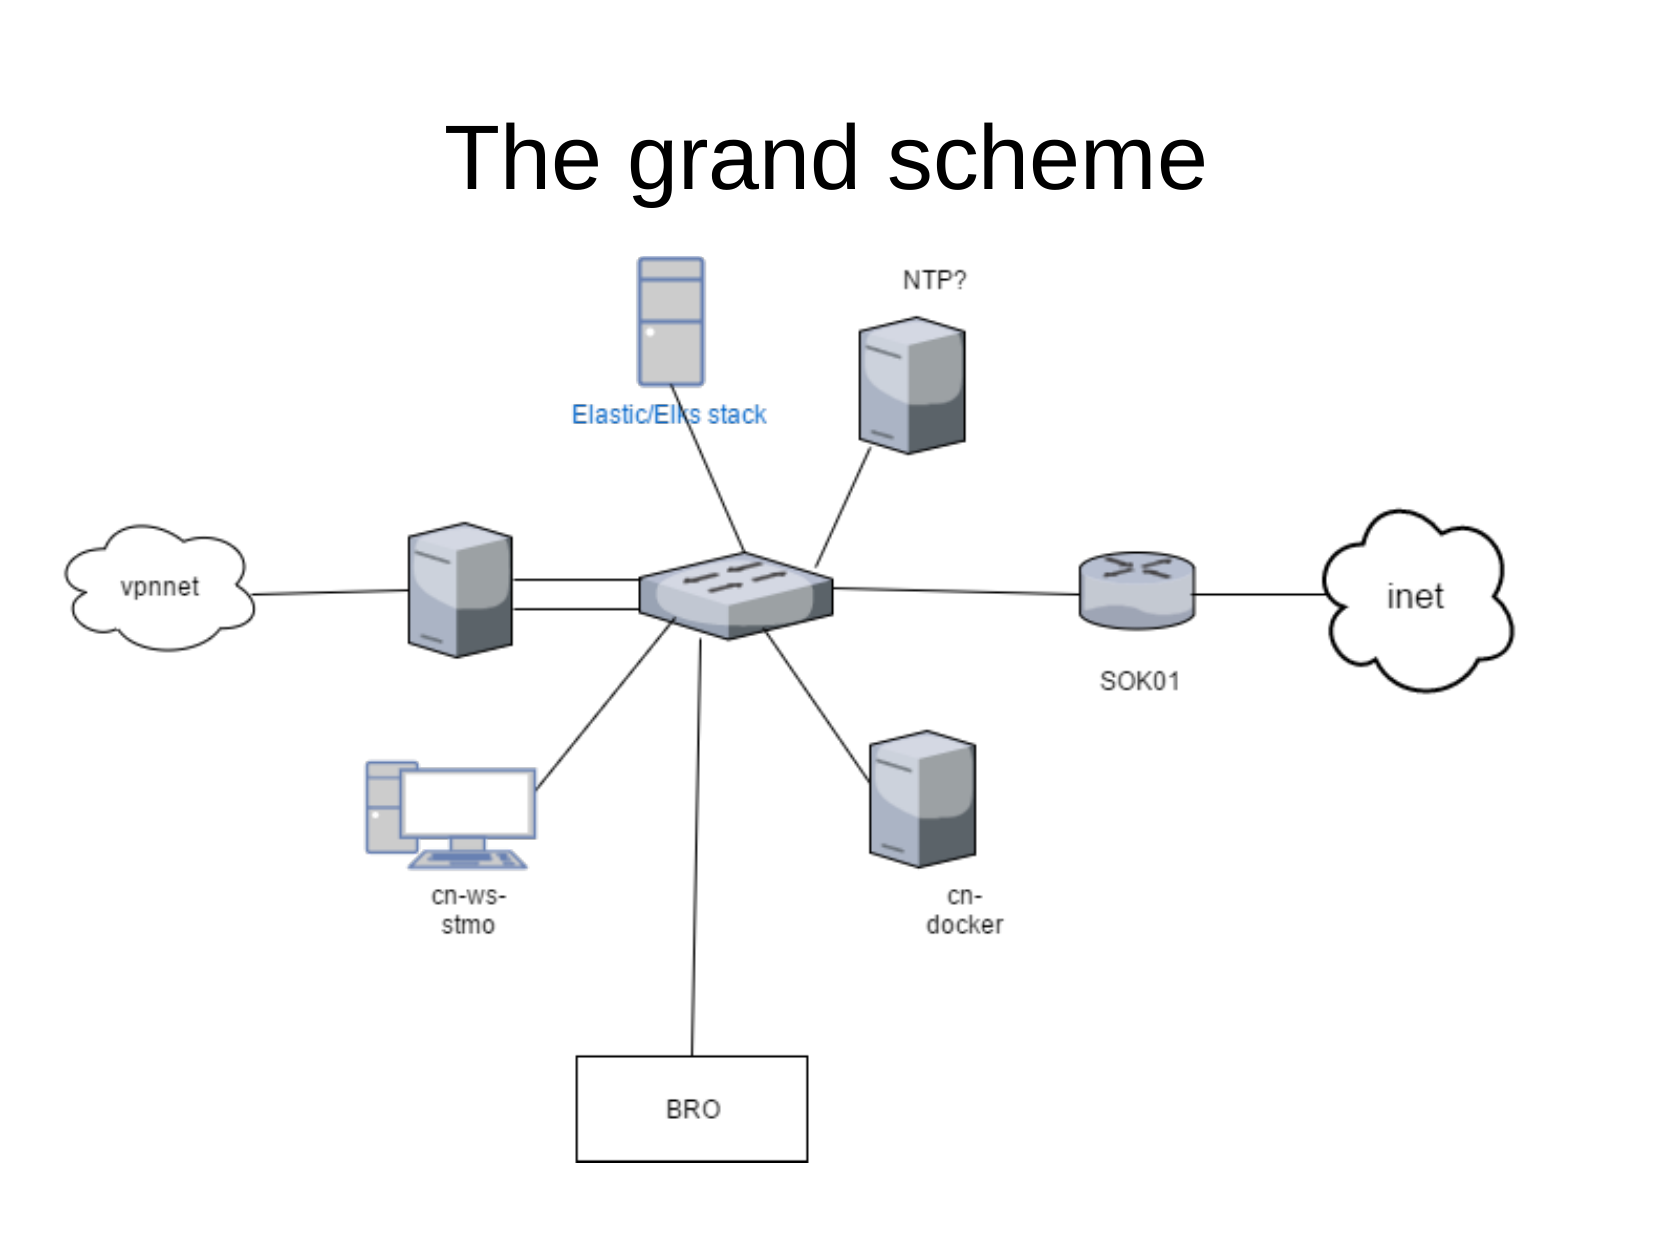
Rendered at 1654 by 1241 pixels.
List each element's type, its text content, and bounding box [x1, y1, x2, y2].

picture [52, 256, 1524, 1163]
title The grand scheme [82, 49, 1571, 257]
